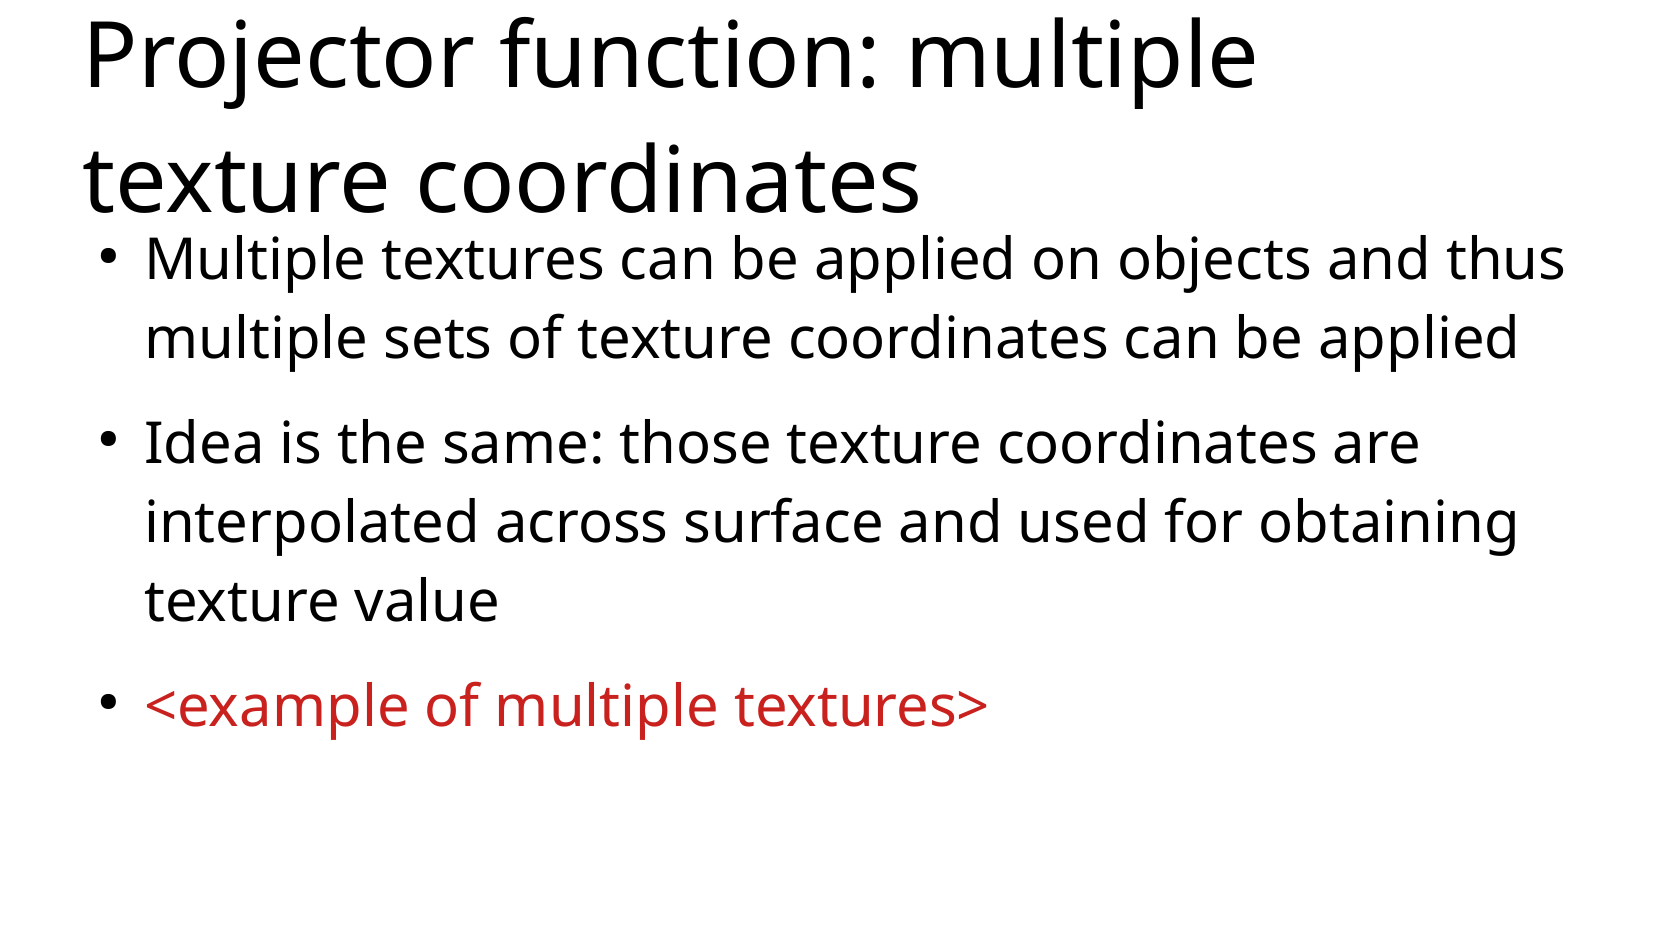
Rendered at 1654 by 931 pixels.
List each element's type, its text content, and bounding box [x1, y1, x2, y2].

list Multiple textures can be applied on objects and thus multiple sets of texture coordinates can be applied Idea is the same: those texture coordinates are interpolated across surface and used for obtaining texture value <example of multiple textures> [82, 217, 1571, 758]
title Projector function: multiple texture coordinates [82, 0, 1571, 217]
